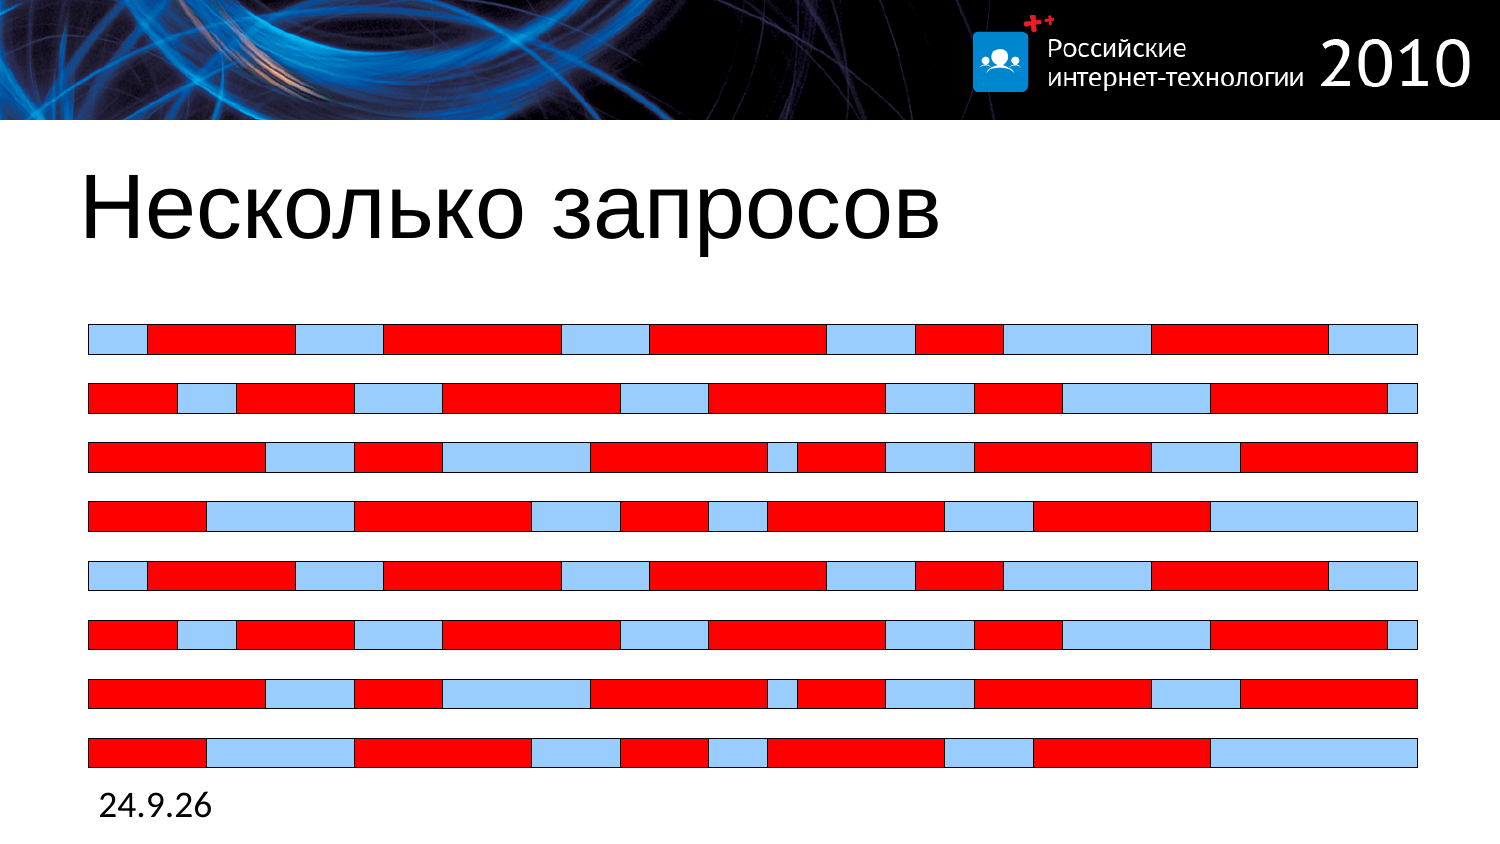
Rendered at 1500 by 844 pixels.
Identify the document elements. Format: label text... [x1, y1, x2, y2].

text_box [88, 679, 1418, 709]
text_box [88, 324, 1418, 355]
text_box [88, 383, 1418, 414]
picture [0, 0, 1500, 120]
text_box [88, 561, 1418, 591]
title Несколько запросов [79, 155, 1430, 258]
text_box [88, 738, 1418, 768]
text_box [88, 620, 1418, 650]
text_box [88, 442, 1418, 473]
text_box [88, 501, 1418, 532]
